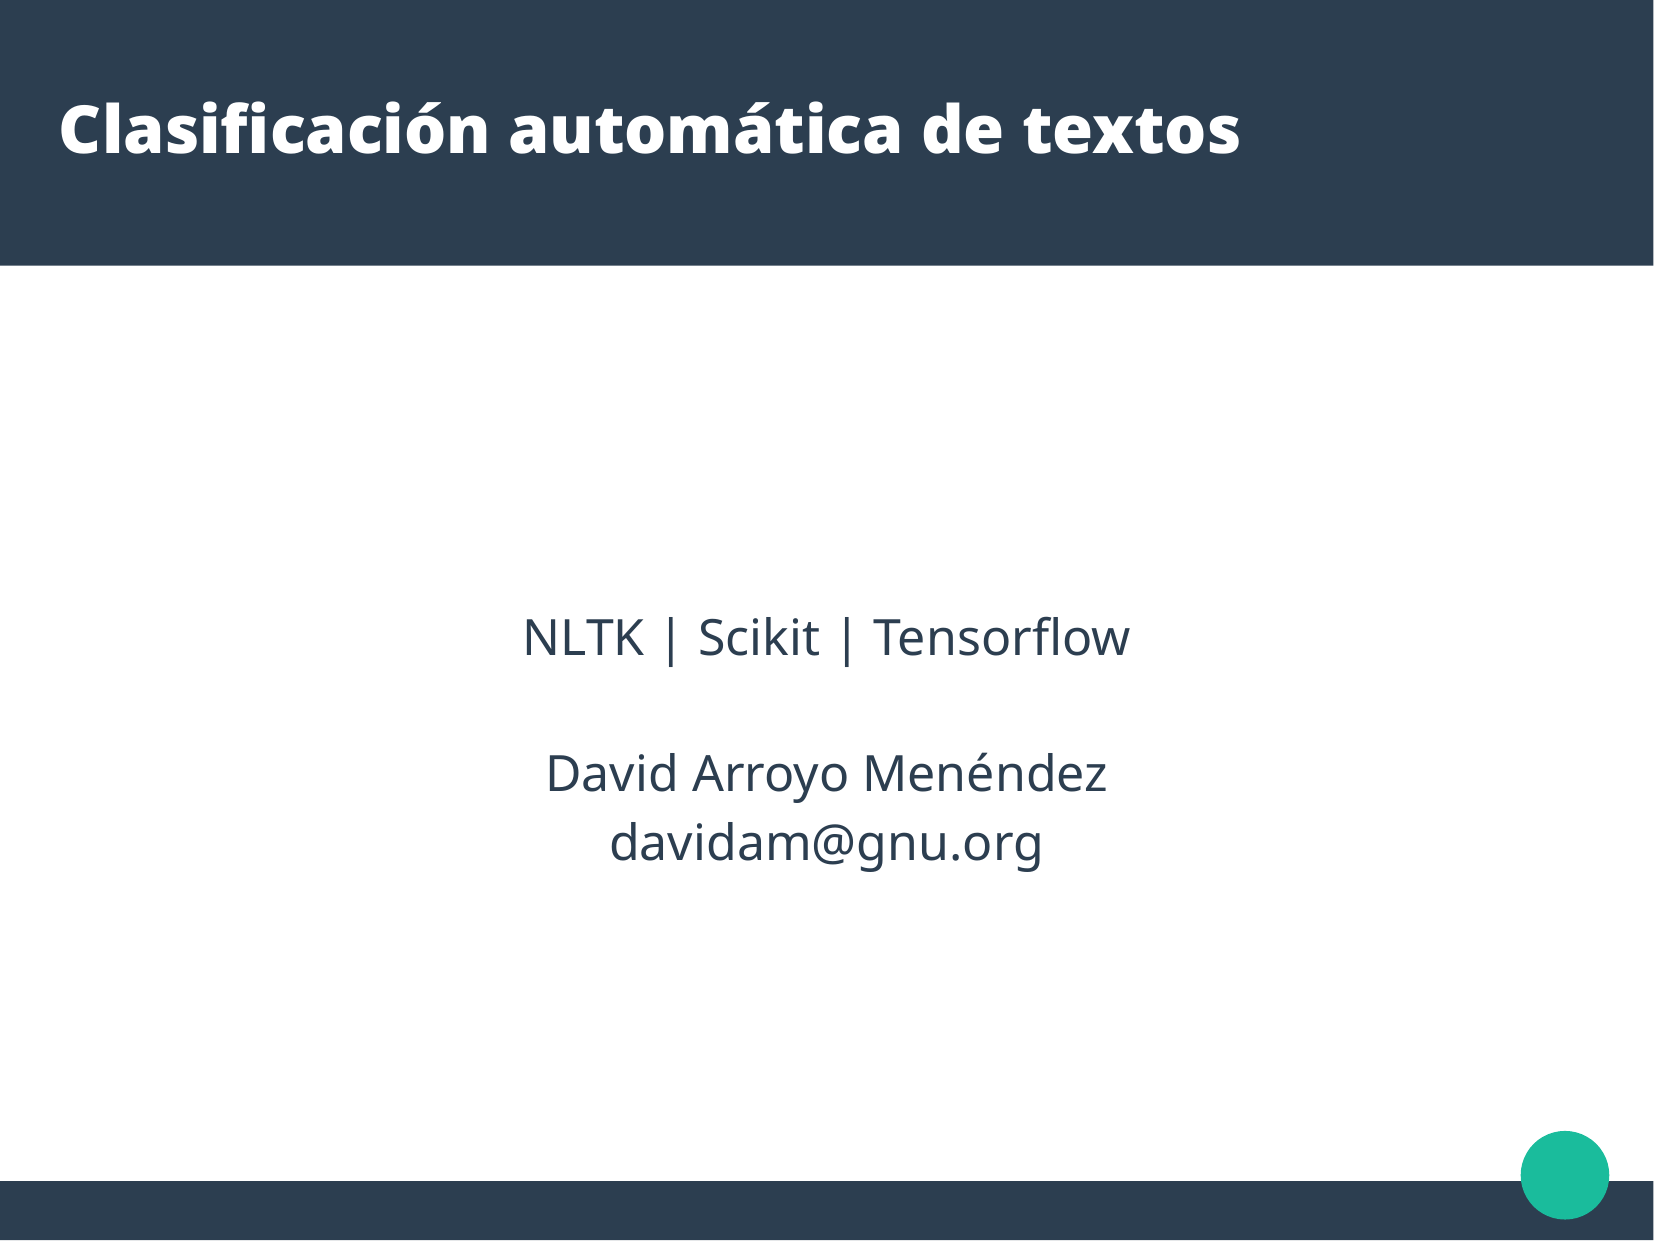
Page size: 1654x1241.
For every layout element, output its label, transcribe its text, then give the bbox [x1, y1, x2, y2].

title Clasificación automática de textos [59, 49, 1595, 207]
subtitle NLTK | Scikit | Tensorflow David Arroyo Menéndez davidam@gnu.org [59, 324, 1595, 1152]
